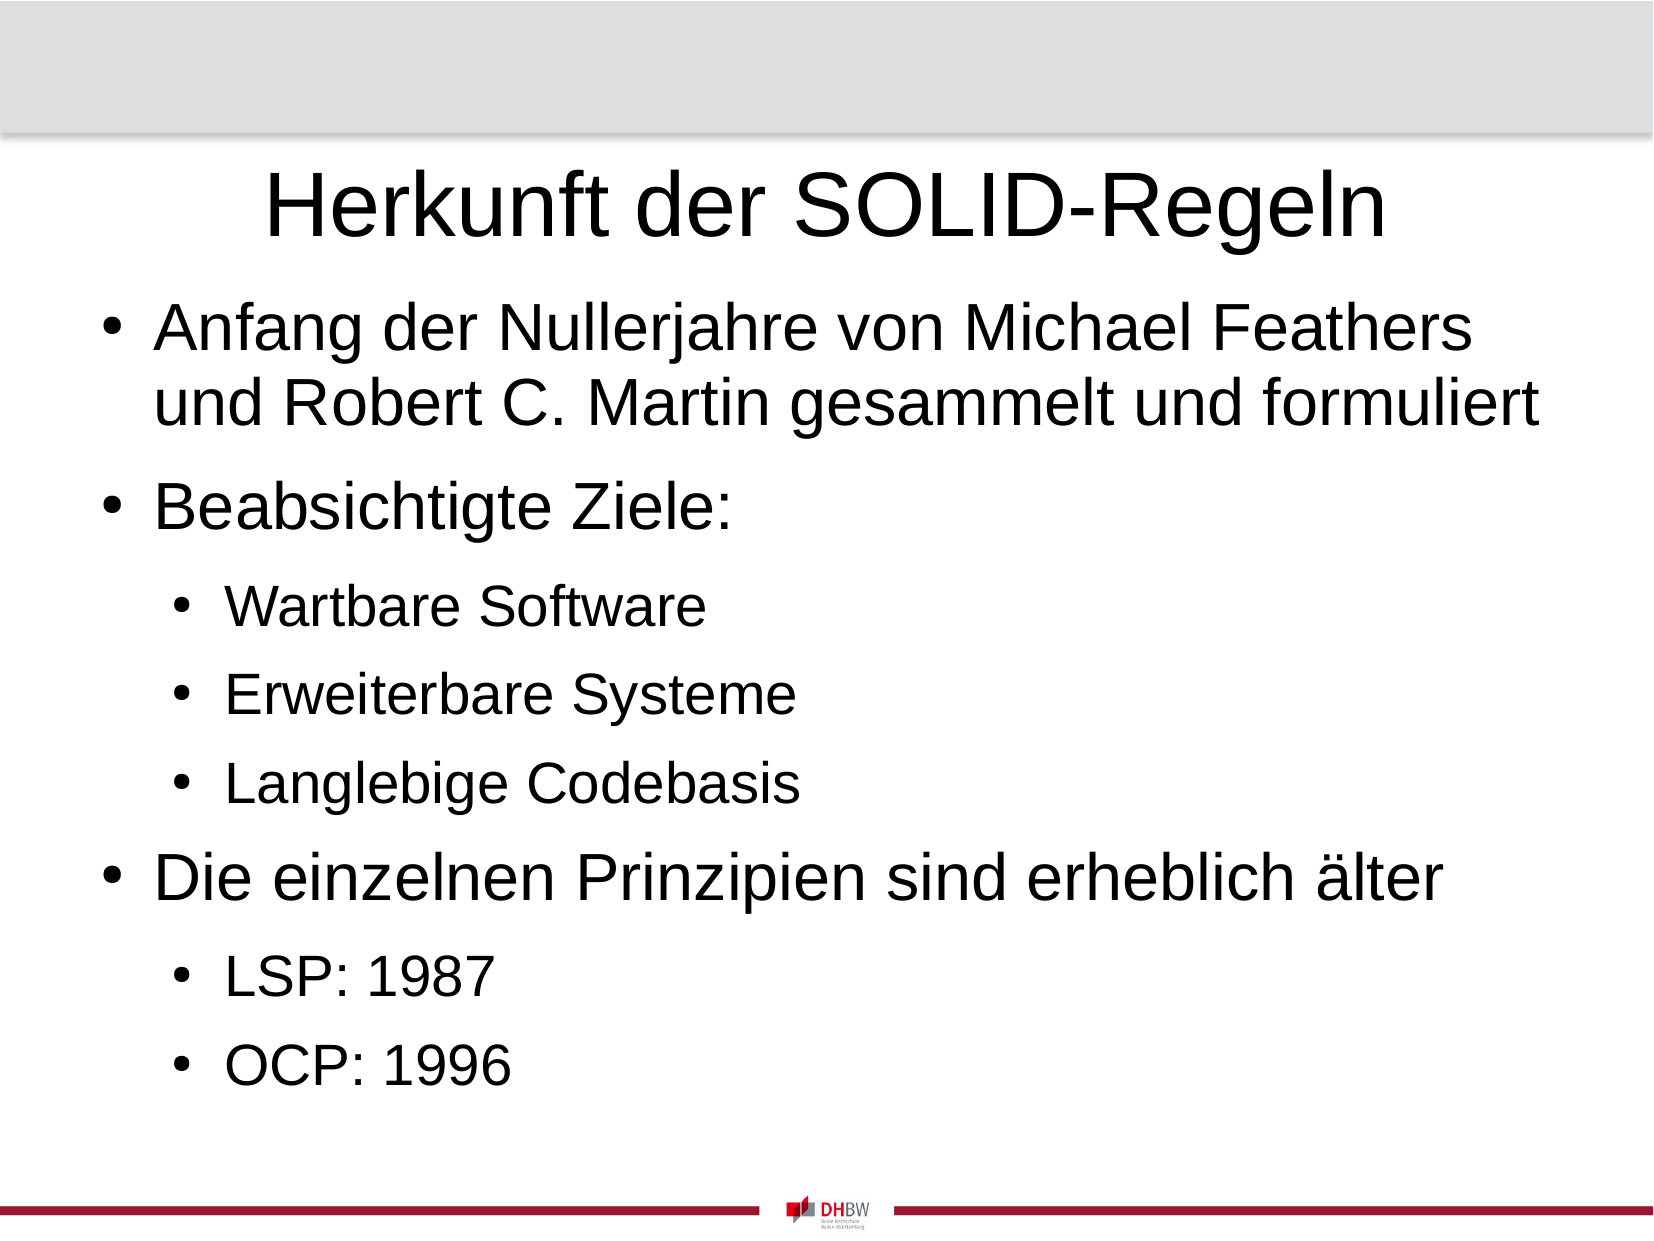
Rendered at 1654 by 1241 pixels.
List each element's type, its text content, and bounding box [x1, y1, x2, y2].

list Anfang der Nullerjahre von Michael Feathers und Robert C. Martin gesammelt und formuliert Beabsichtigte Ziele: Wartbare Software Erweiterbare Systeme Langlebige Codebasis Die einzelnen Prinzipien sind erheblich älter LSP: 1987 OCP: 1996 [82, 290, 1571, 1098]
picture [0, 1, 1654, 1237]
title Herkunft der SOLID-Regeln [82, 49, 1571, 257]
